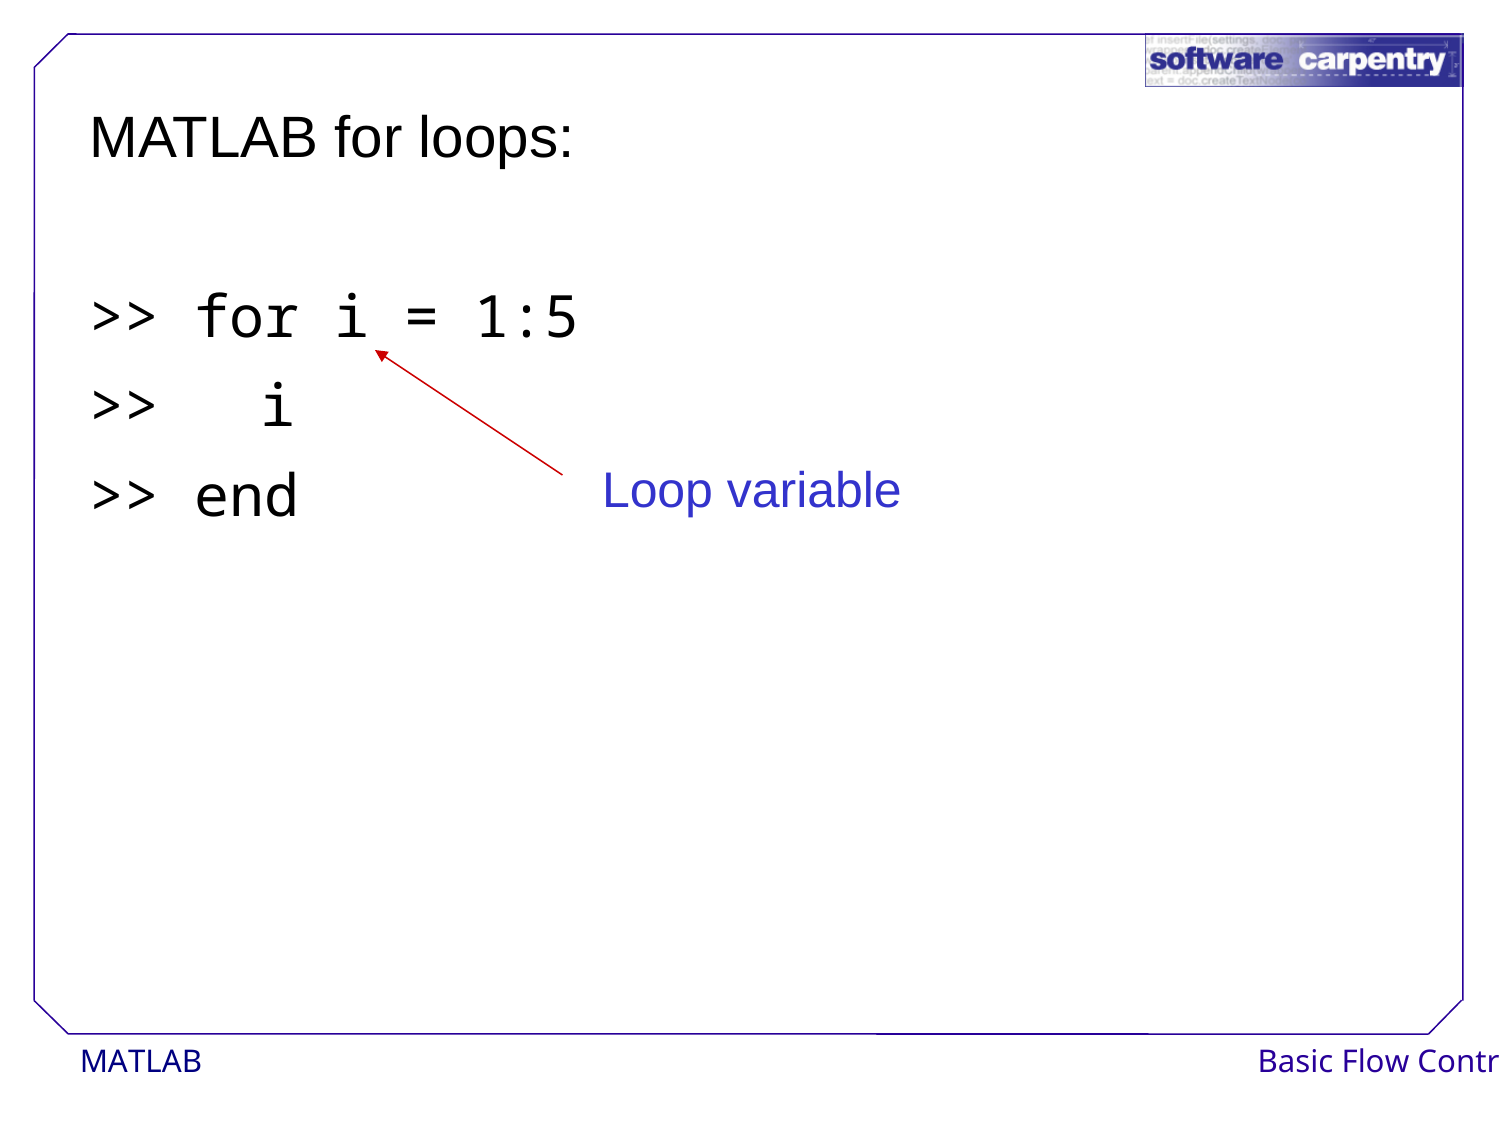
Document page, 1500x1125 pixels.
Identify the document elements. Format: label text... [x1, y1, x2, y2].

picture [1145, 33, 1464, 87]
text_box Loop variable [587, 449, 925, 526]
list MATLAB for loops: >> for i = 1:5 >> i >> end [75, 99, 1426, 1013]
